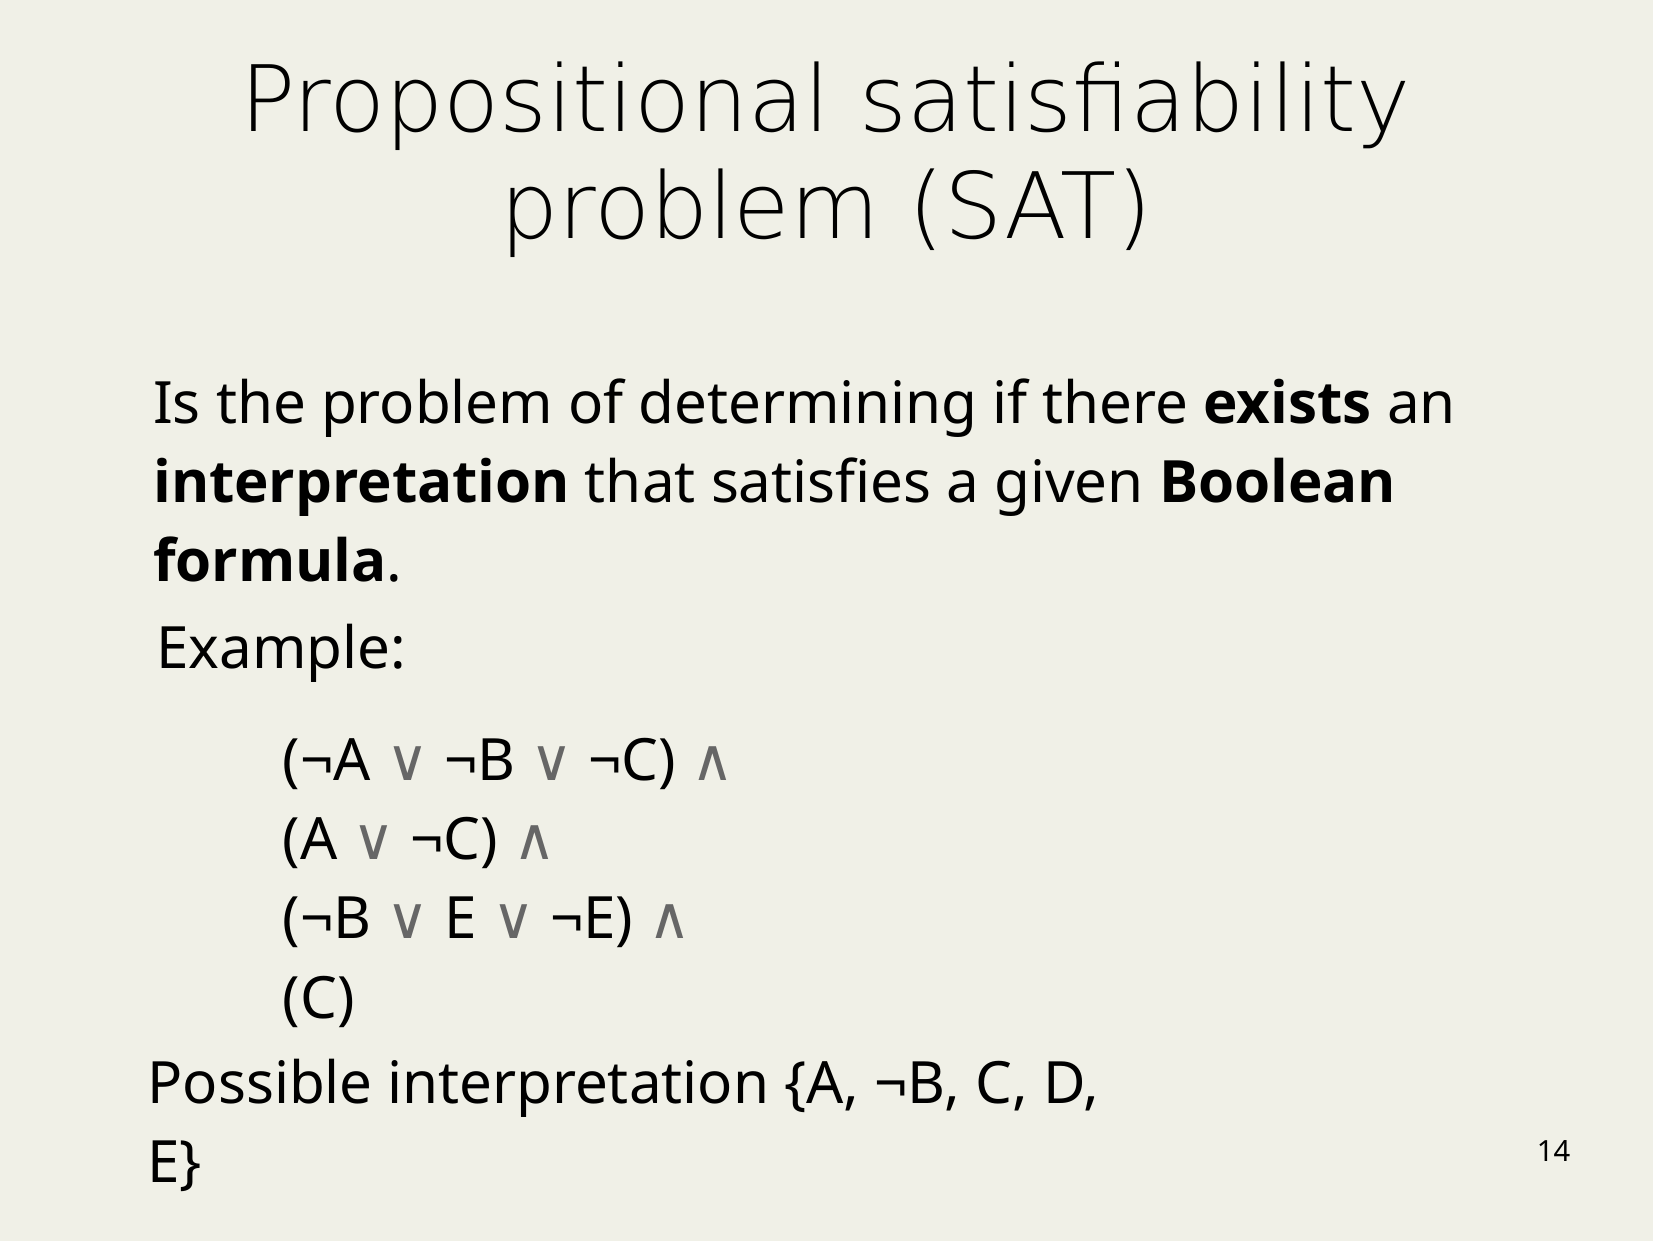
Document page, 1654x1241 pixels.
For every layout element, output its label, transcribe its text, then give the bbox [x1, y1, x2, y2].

text_box Possible interpretation {A, ¬B, C, D, E} [132, 1033, 1162, 1108]
text_box Example: [141, 598, 913, 672]
text_box (¬A ∨ ¬B ∨ ¬C) ∧ (A ∨ ¬C) ∧ (¬B ∨ E ∨ ¬E) ∧ (C) [268, 710, 772, 959]
title Propositional satisfiability problem (SAT) [82, 45, 1571, 261]
text_box Is the problem of determining if there exists an interpretation that satisfies a given Boolean formula. [138, 353, 1495, 536]
